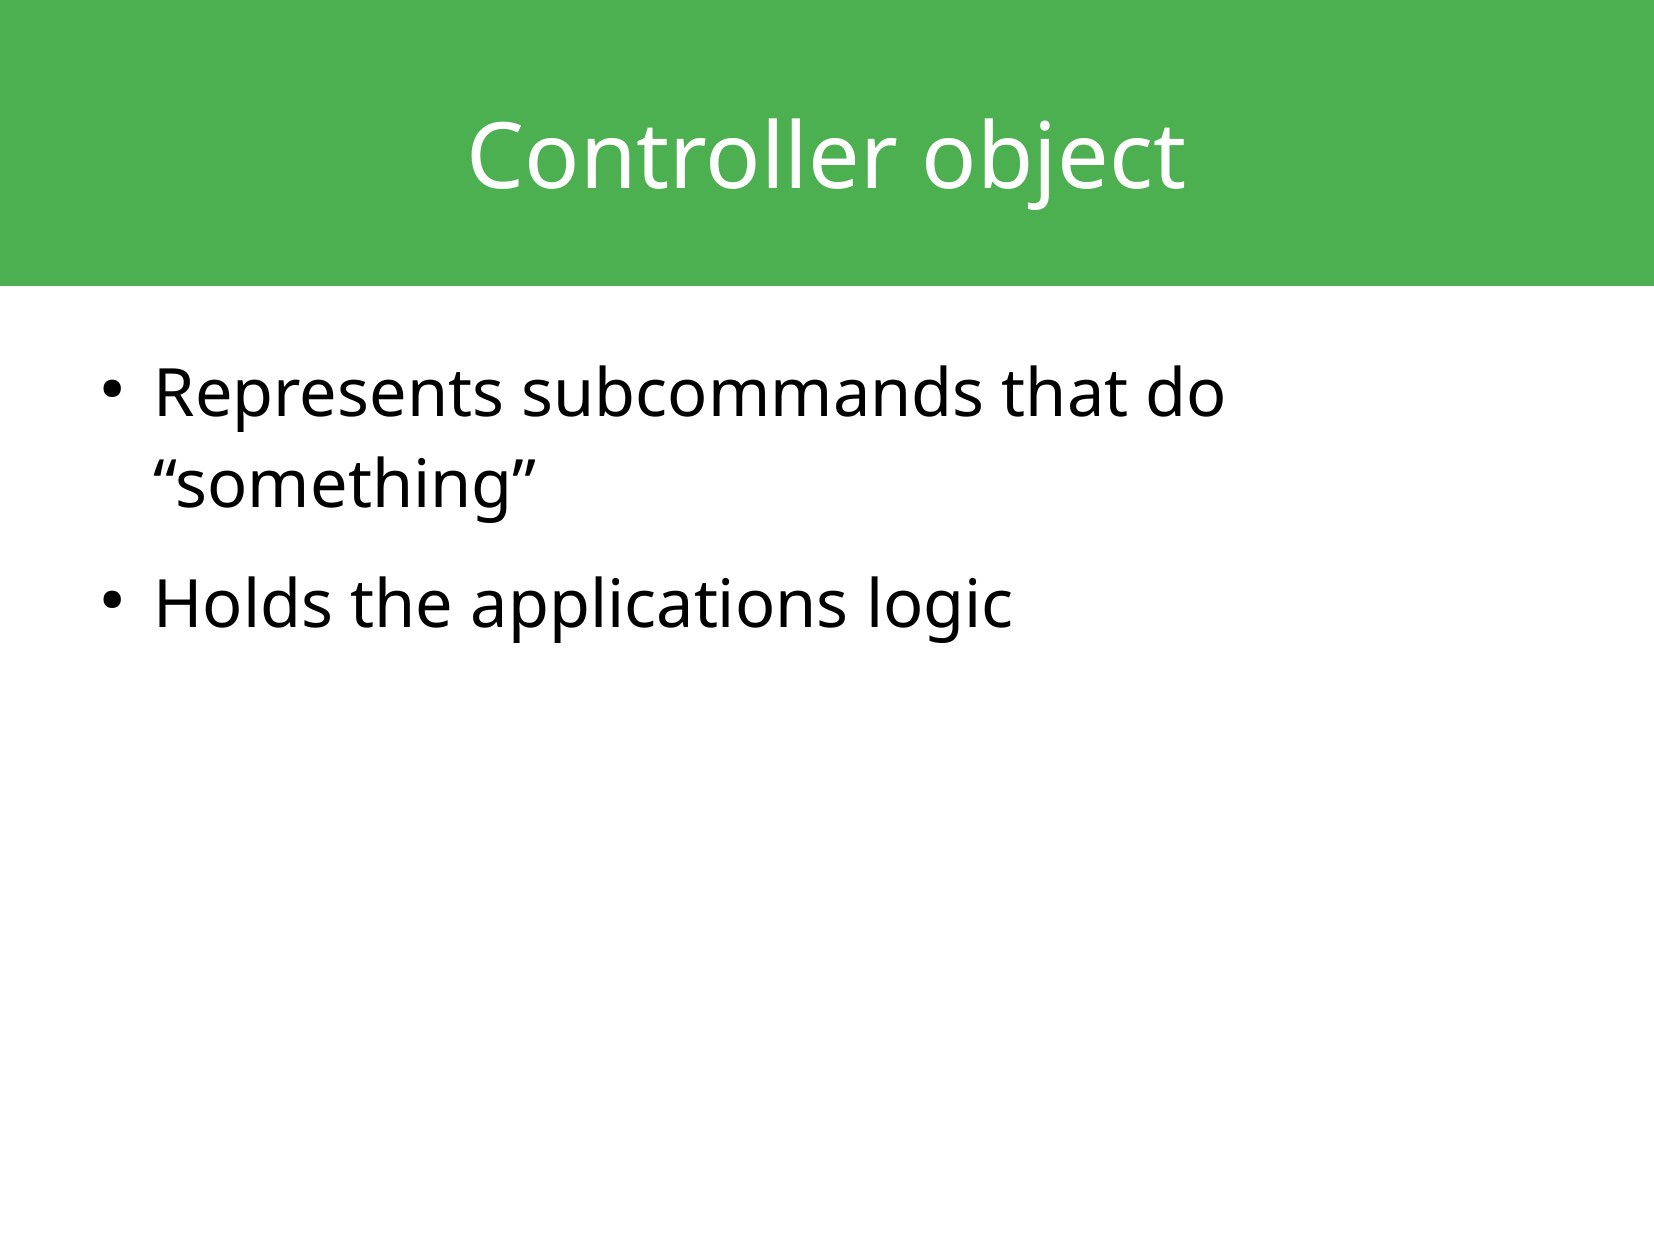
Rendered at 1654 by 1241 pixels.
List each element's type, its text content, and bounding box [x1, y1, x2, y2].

list Represents subcommands that do “something” Holds the applications logic [82, 345, 1571, 1201]
title Controller object [82, 49, 1571, 257]
